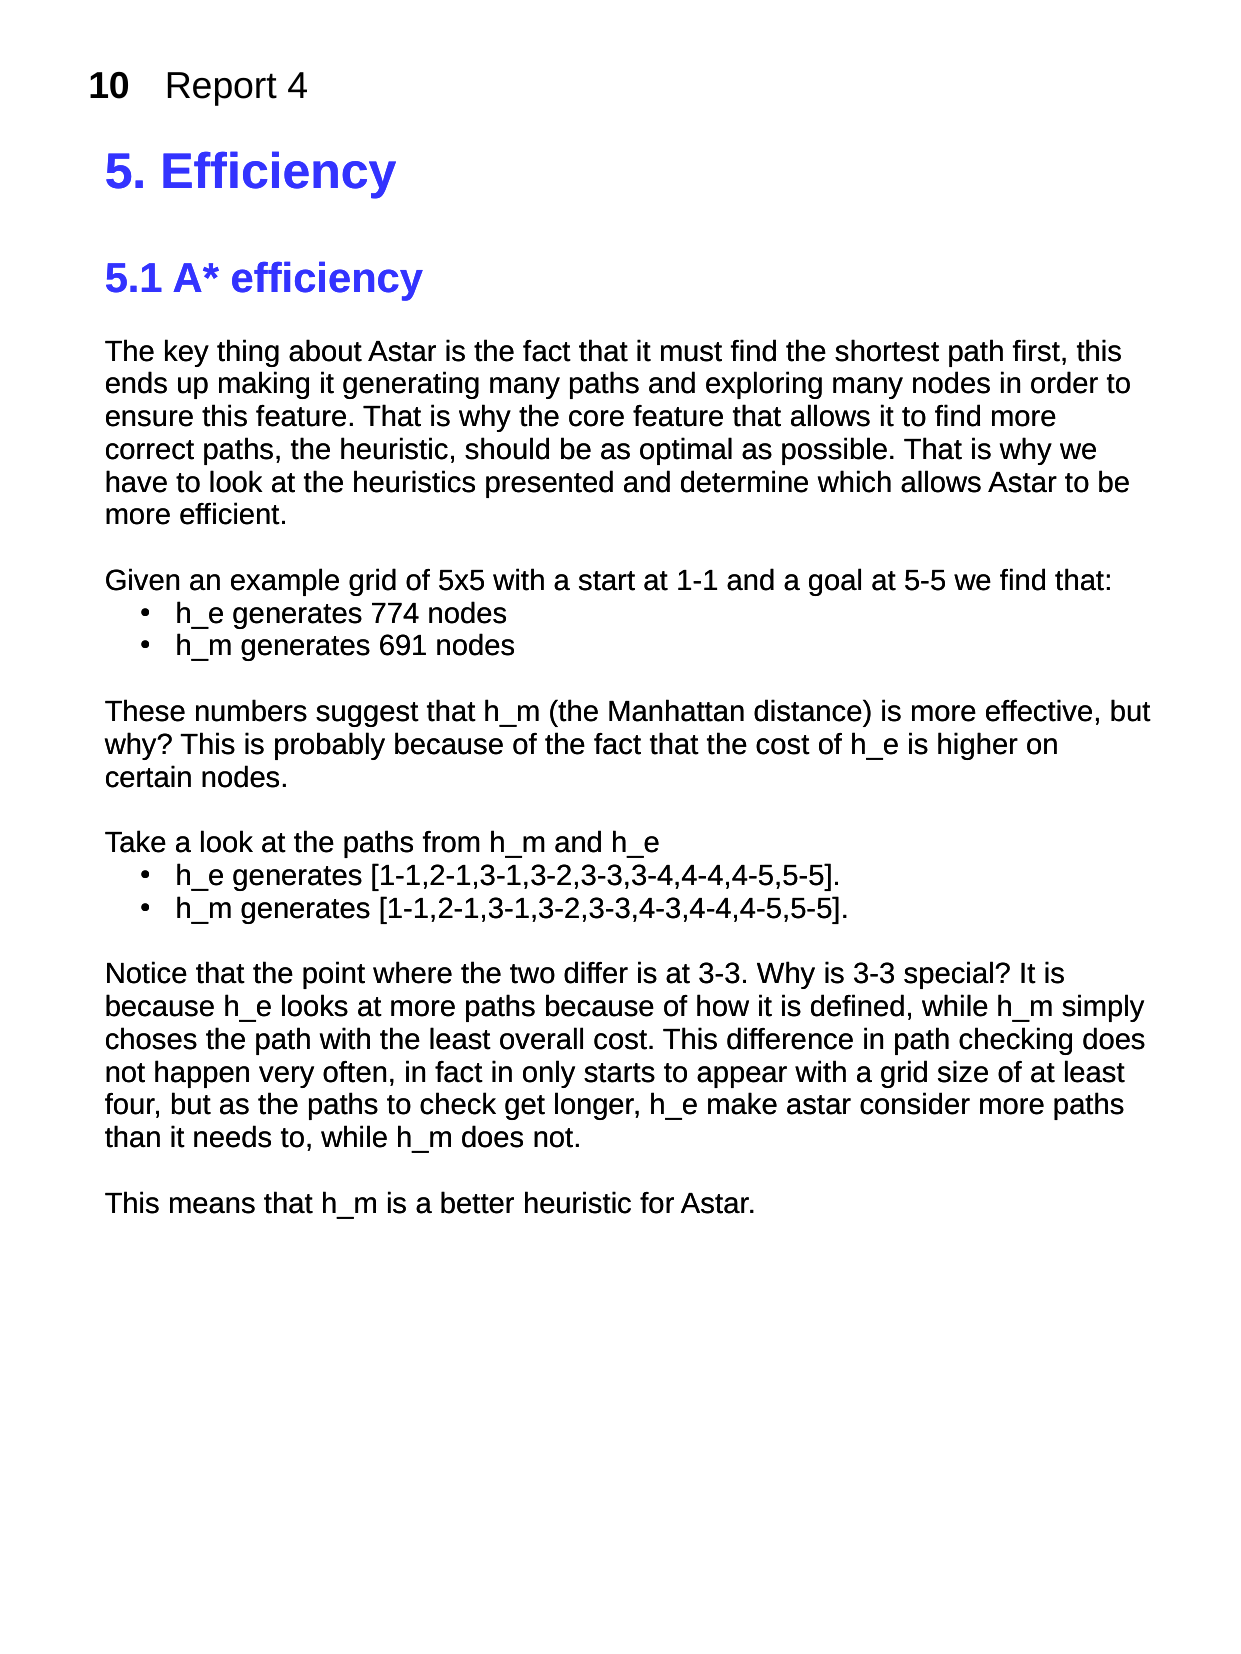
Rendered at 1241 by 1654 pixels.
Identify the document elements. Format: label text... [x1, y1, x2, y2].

text_box 10 Report 4 [0, 15, 421, 115]
text_box 5. Efficiency 5.1 A* efficiency The key thing about Astar is the fact that it must find the shortest path first, this ends up making it generating many paths and exploring many nodes in order to ensure this feature. That is why the core feature that allows it to find more correct paths, the heuristic, should be as optimal as possible. That is why we have to look at the heuristics presented and determine which allows Astar to be more efficient. Given an example grid of 5x5 with a start at 1-1 and a goal at 5-5 we find that: h_e generates 774 nodes h_m generates 691 nodes These numbers suggest that h_m (the Manhattan distance) is more effective, but why? This is probably because of the fact that the cost of h_e is higher on certain nodes. Take a look at the paths from h_m and h_e h_e generates [1-1,2-1,3-1,3-2,3-3,3-4,4-4,4-5,5-5]. h_m generates [1-1,2-1,3-1,3-2,3-3,4-3,4-4,4-5,5-5]. Notice that the point where the two differ is at 3-3. Why is 3-3 special? It is because h_e looks at more paths because of how it is defined, while h_m simply choses the path with the least overall cost. This difference in path checking does not happen very often, in fact in only starts to appear with a grid size of at least four, but as the paths to check get longer, h_e make astar consider more paths than it needs to, while h_m does not. This means that h_m is a better heuristic for Astar. [90, 136, 1171, 1576]
